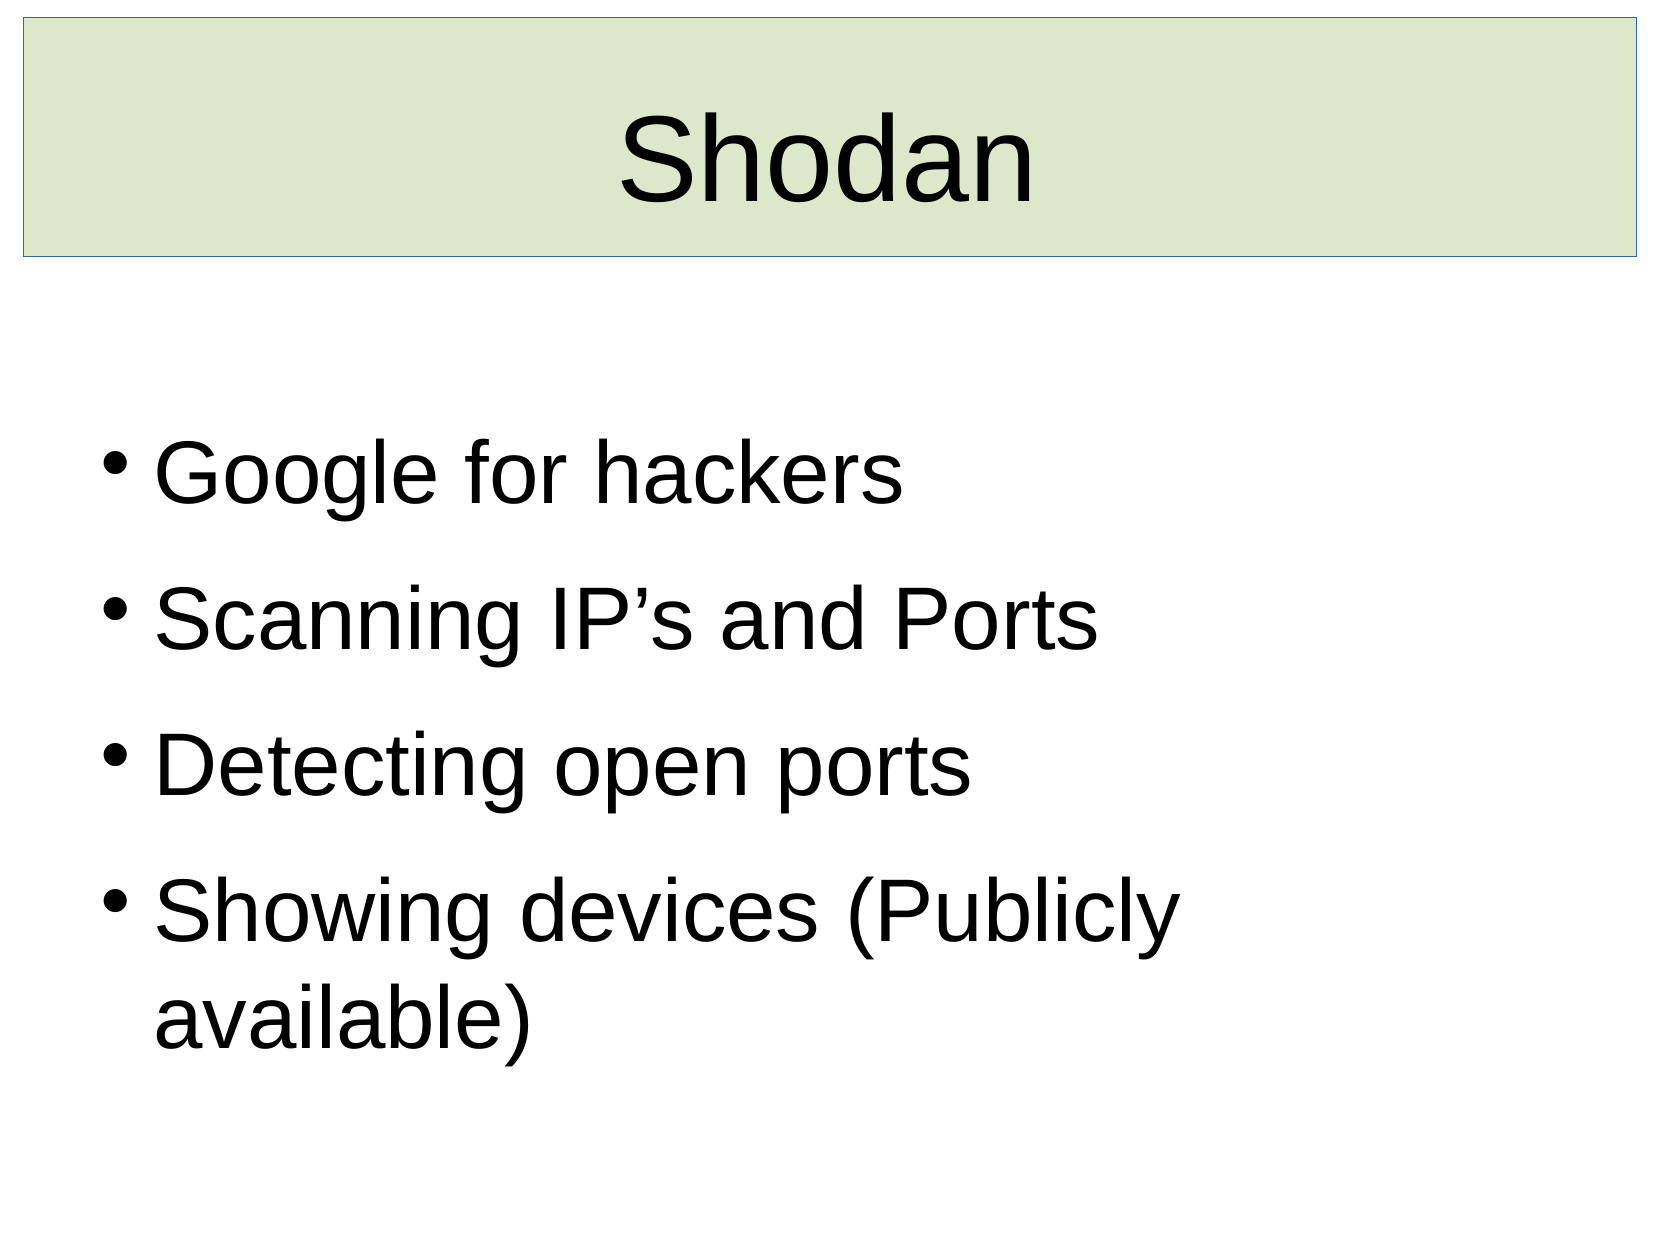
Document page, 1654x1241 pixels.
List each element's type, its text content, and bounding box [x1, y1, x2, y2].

text_box Shodan [82, 49, 1571, 257]
text_box [23, 17, 1637, 257]
text_box Google for hackers Scanning IP’s and Ports Detecting open ports Showing devices (Publicly available) [82, 414, 1571, 1134]
